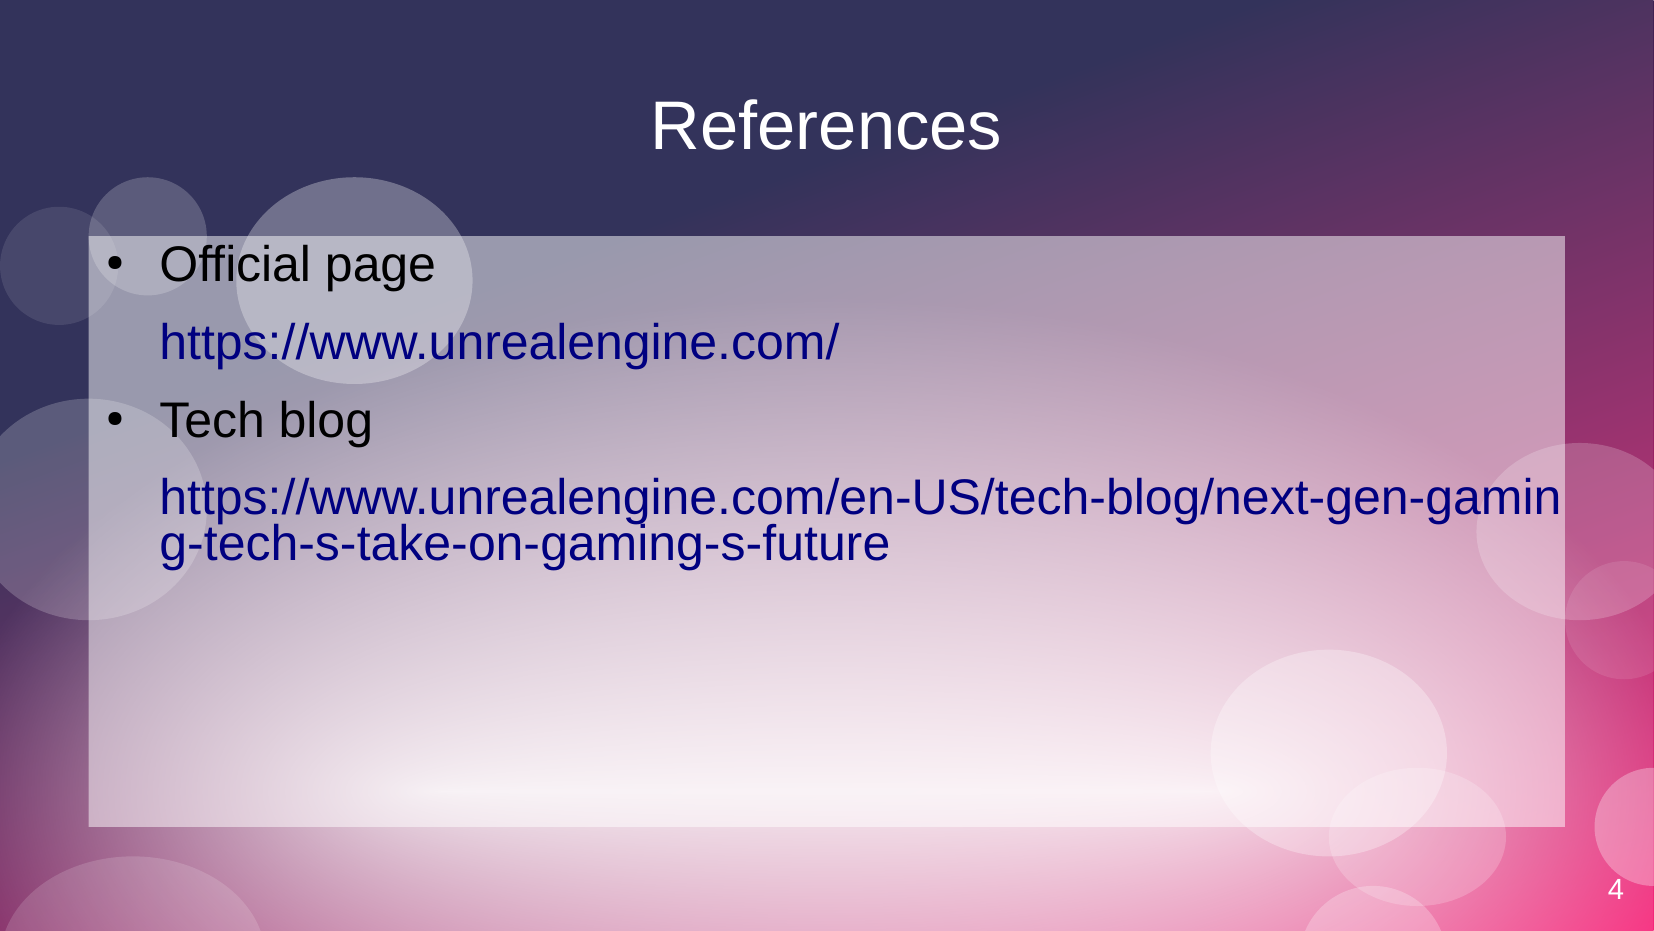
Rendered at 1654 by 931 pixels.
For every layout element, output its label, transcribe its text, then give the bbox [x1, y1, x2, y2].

list Official page https://www.unrealengine.com/ Tech blog https://www.unrealengine.com/en-US/tech-blog/next-gen-gaming-tech-s-take-on-gaming-s-future [88, 236, 1565, 827]
title References [88, 44, 1565, 207]
